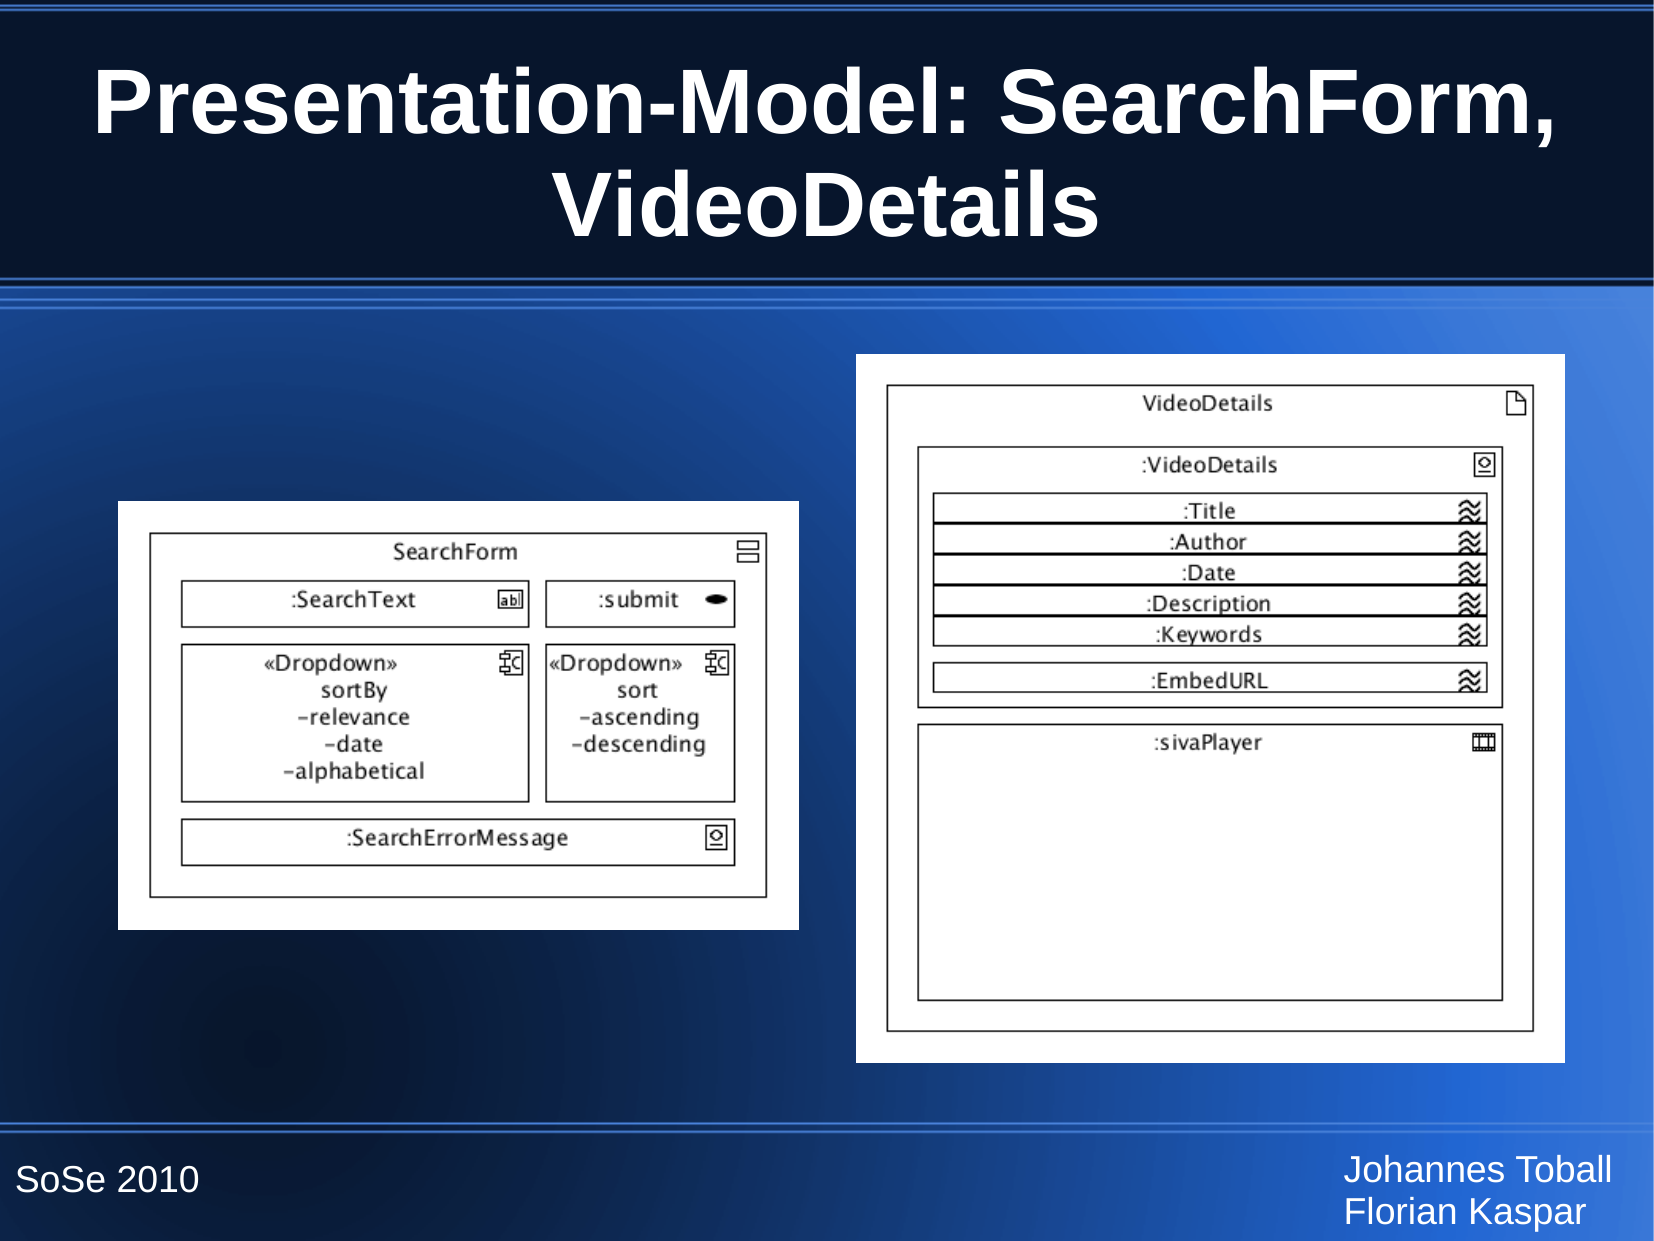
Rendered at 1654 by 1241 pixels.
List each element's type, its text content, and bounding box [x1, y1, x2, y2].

picture [0, 0, 1654, 1241]
text_box Johannes Toball Florian Kaspar [1328, 1141, 1654, 1241]
title Presentation-Model: SearchForm, VideoDetails [82, 49, 1571, 257]
text_box SoSe 2010 [0, 1151, 325, 1209]
